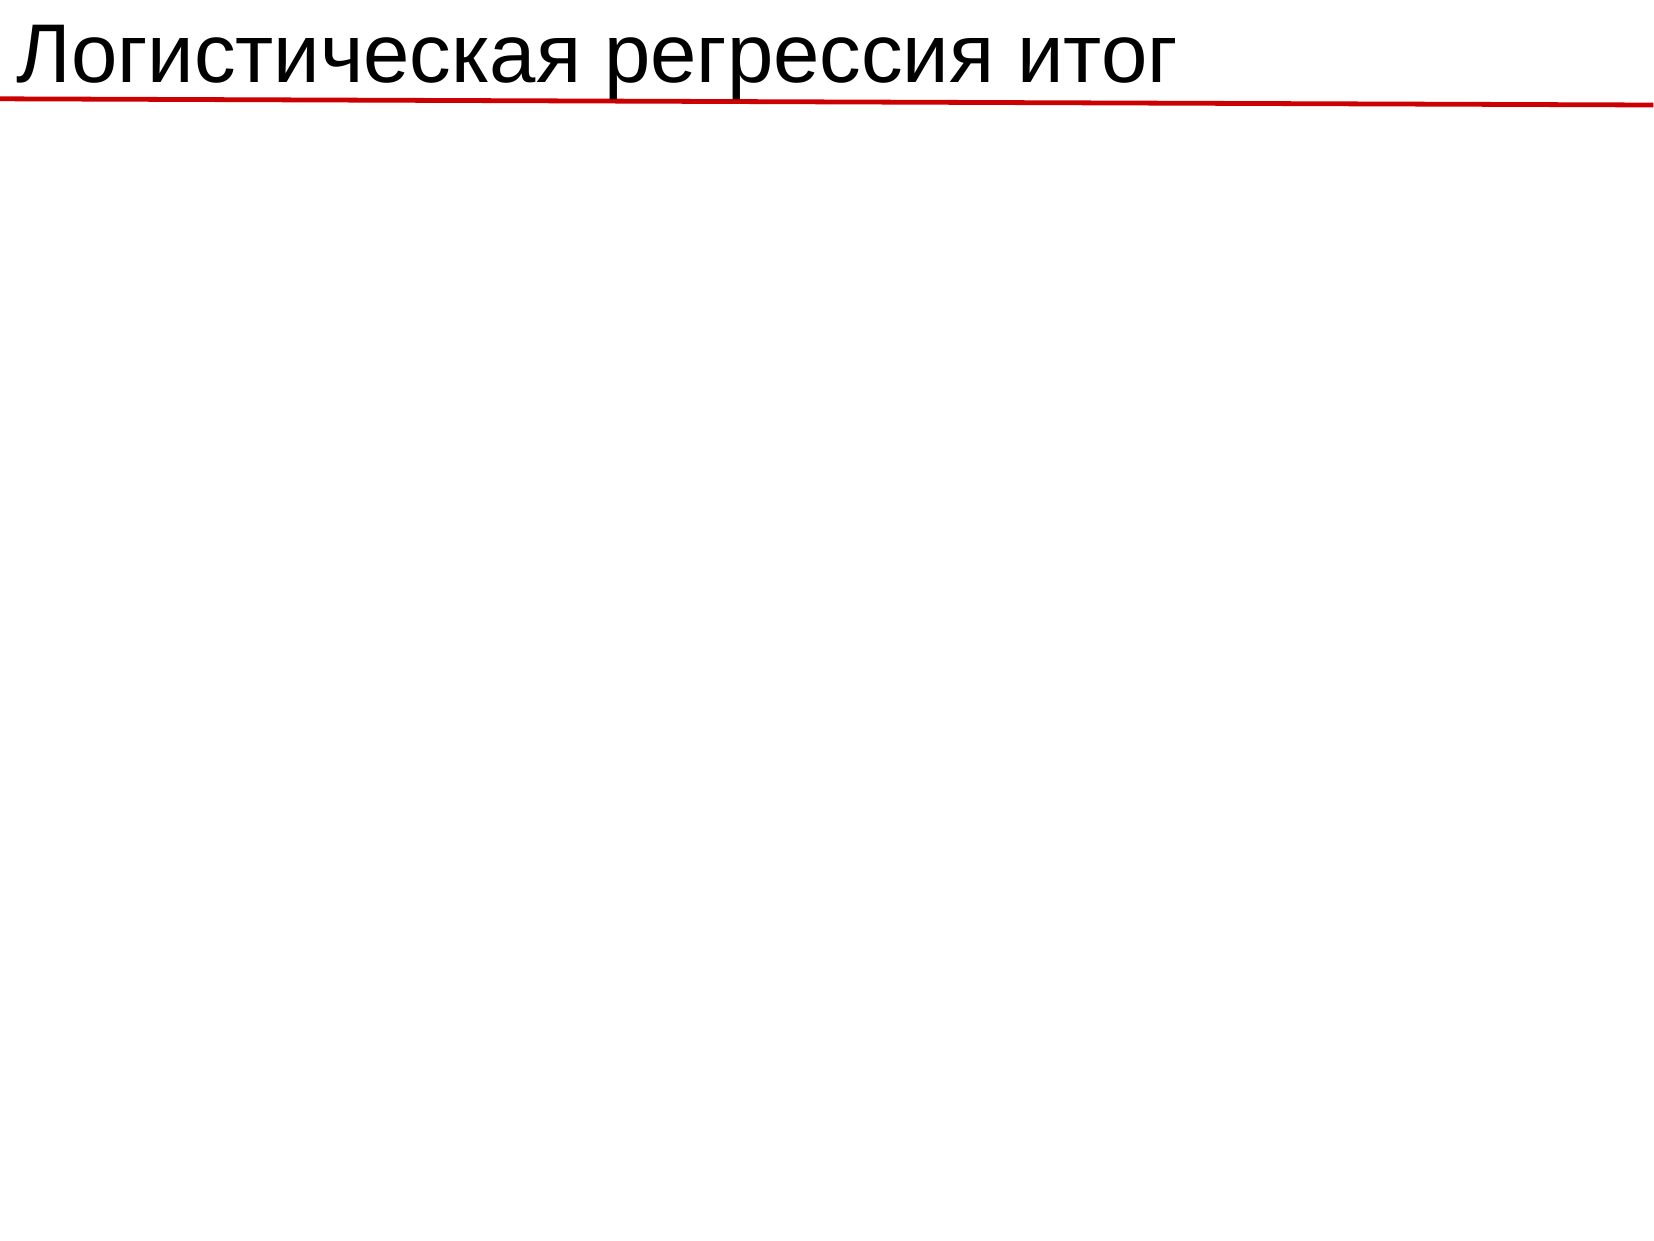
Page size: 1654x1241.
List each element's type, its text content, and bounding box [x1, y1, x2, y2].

text_box Логистическая регрессия итог [1, 0, 1231, 109]
